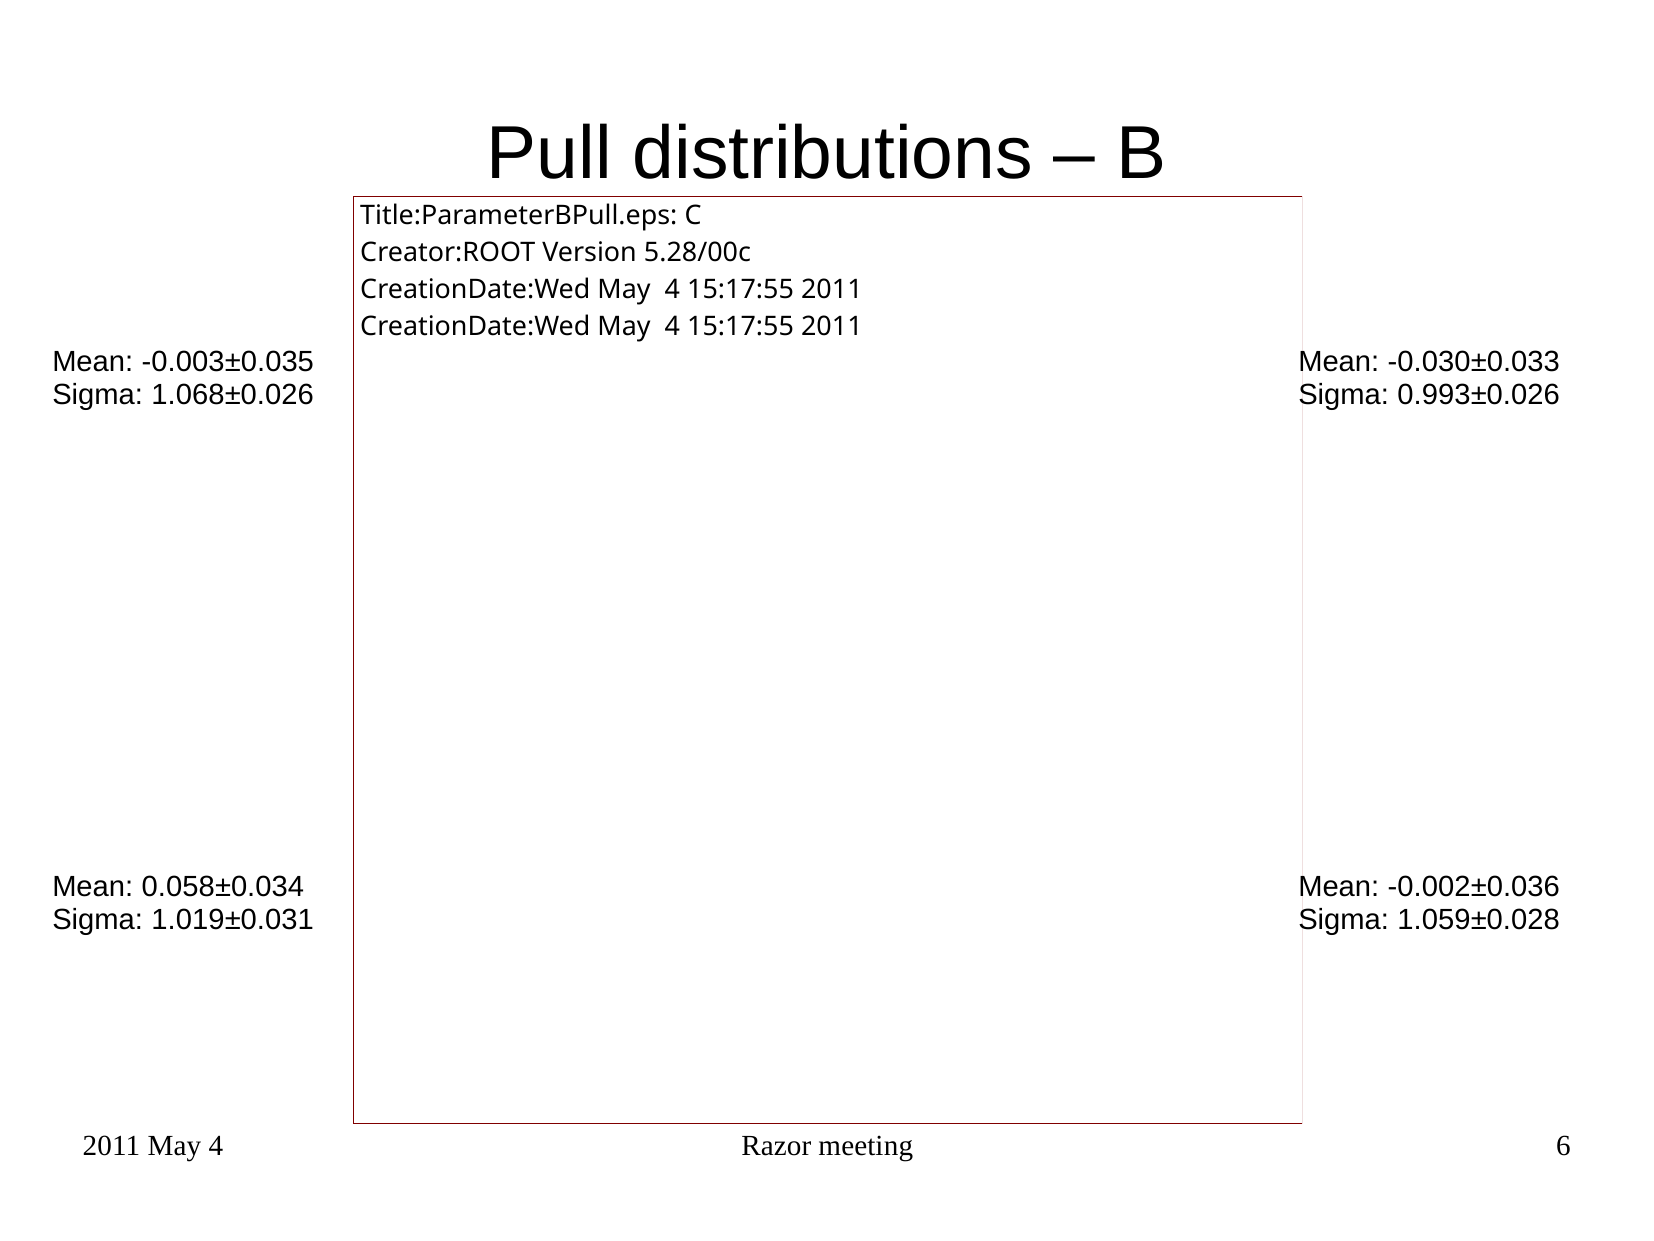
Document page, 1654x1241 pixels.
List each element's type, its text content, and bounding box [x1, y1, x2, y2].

title Pull distributions – B [82, 56, 1571, 250]
picture [351, 194, 1303, 1124]
text_box Mean: -0.003±0.035 Sigma: 1.068±0.026 [37, 337, 376, 418]
text_box Mean: -0.030±0.033 Sigma: 0.993±0.026 [1283, 337, 1622, 418]
text_box Mean: 0.058±0.034 Sigma: 1.019±0.031 [37, 862, 376, 943]
text_box Mean: -0.002±0.036 Sigma: 1.059±0.028 [1283, 862, 1622, 943]
